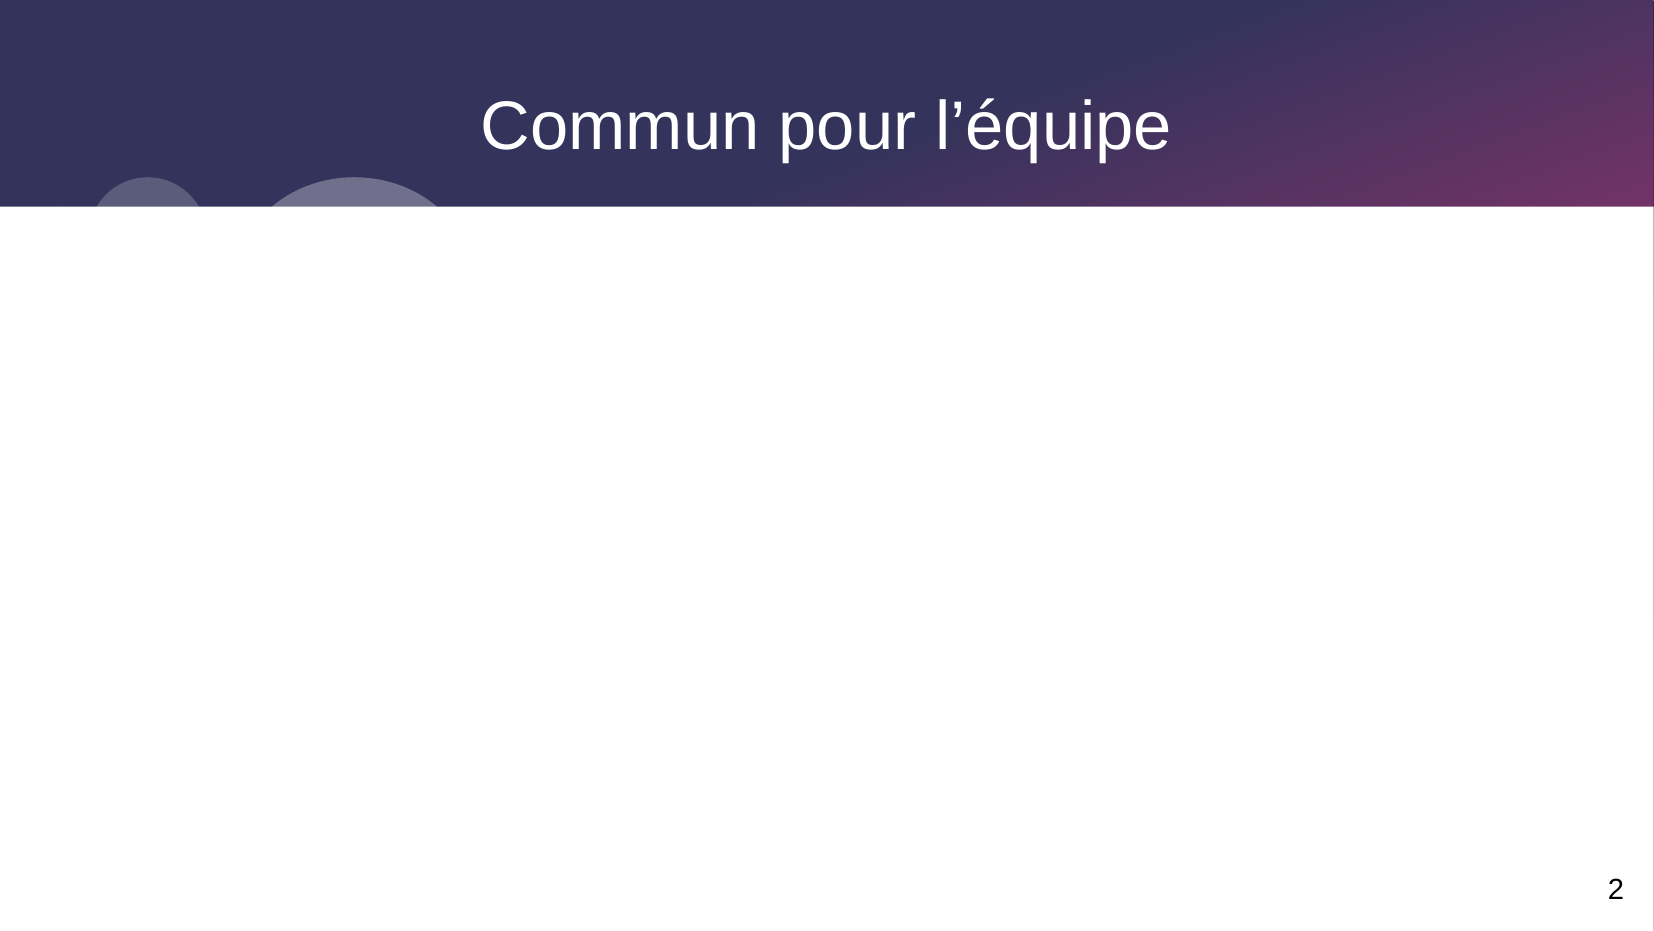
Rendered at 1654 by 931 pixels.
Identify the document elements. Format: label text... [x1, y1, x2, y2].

title Commun pour l’équipe [88, 44, 1565, 207]
